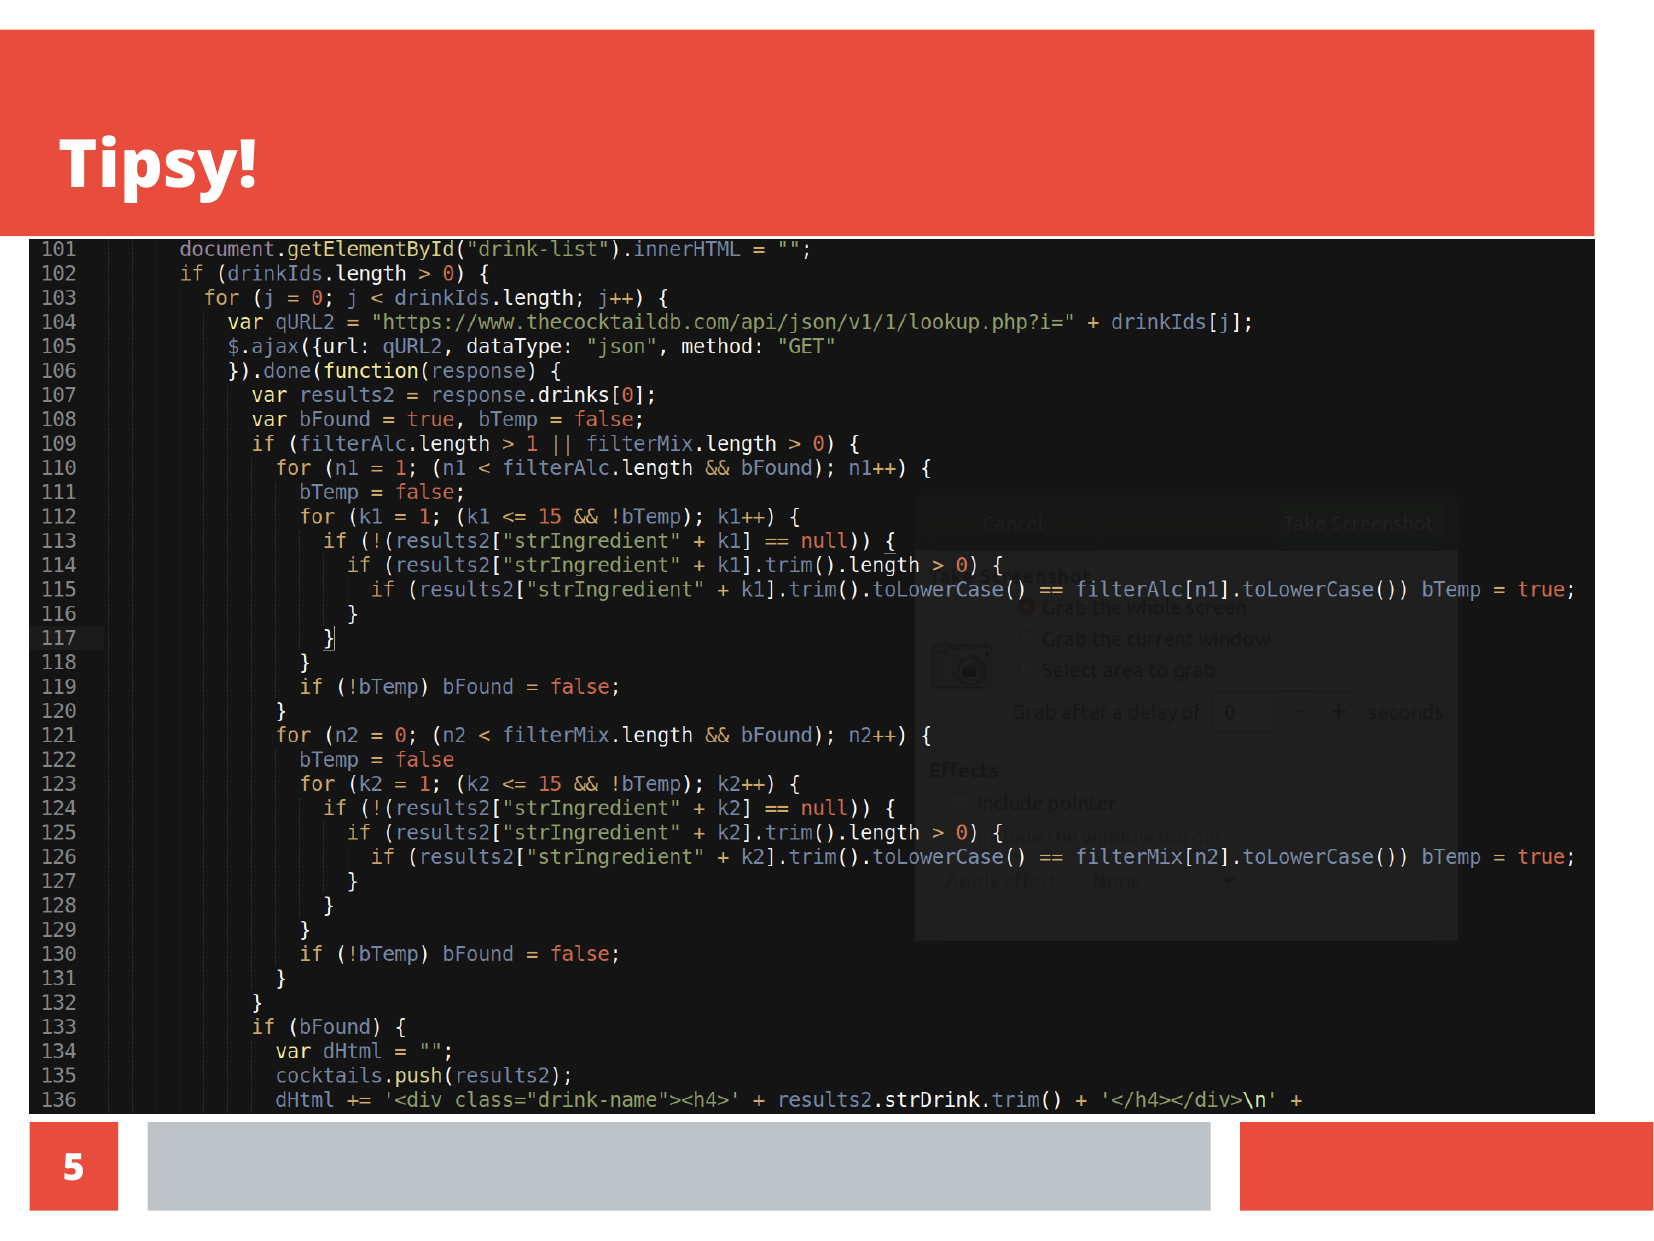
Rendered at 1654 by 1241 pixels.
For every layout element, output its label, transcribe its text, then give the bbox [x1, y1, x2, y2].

picture [29, 239, 1595, 1115]
title Tipsy! [59, 59, 1595, 207]
